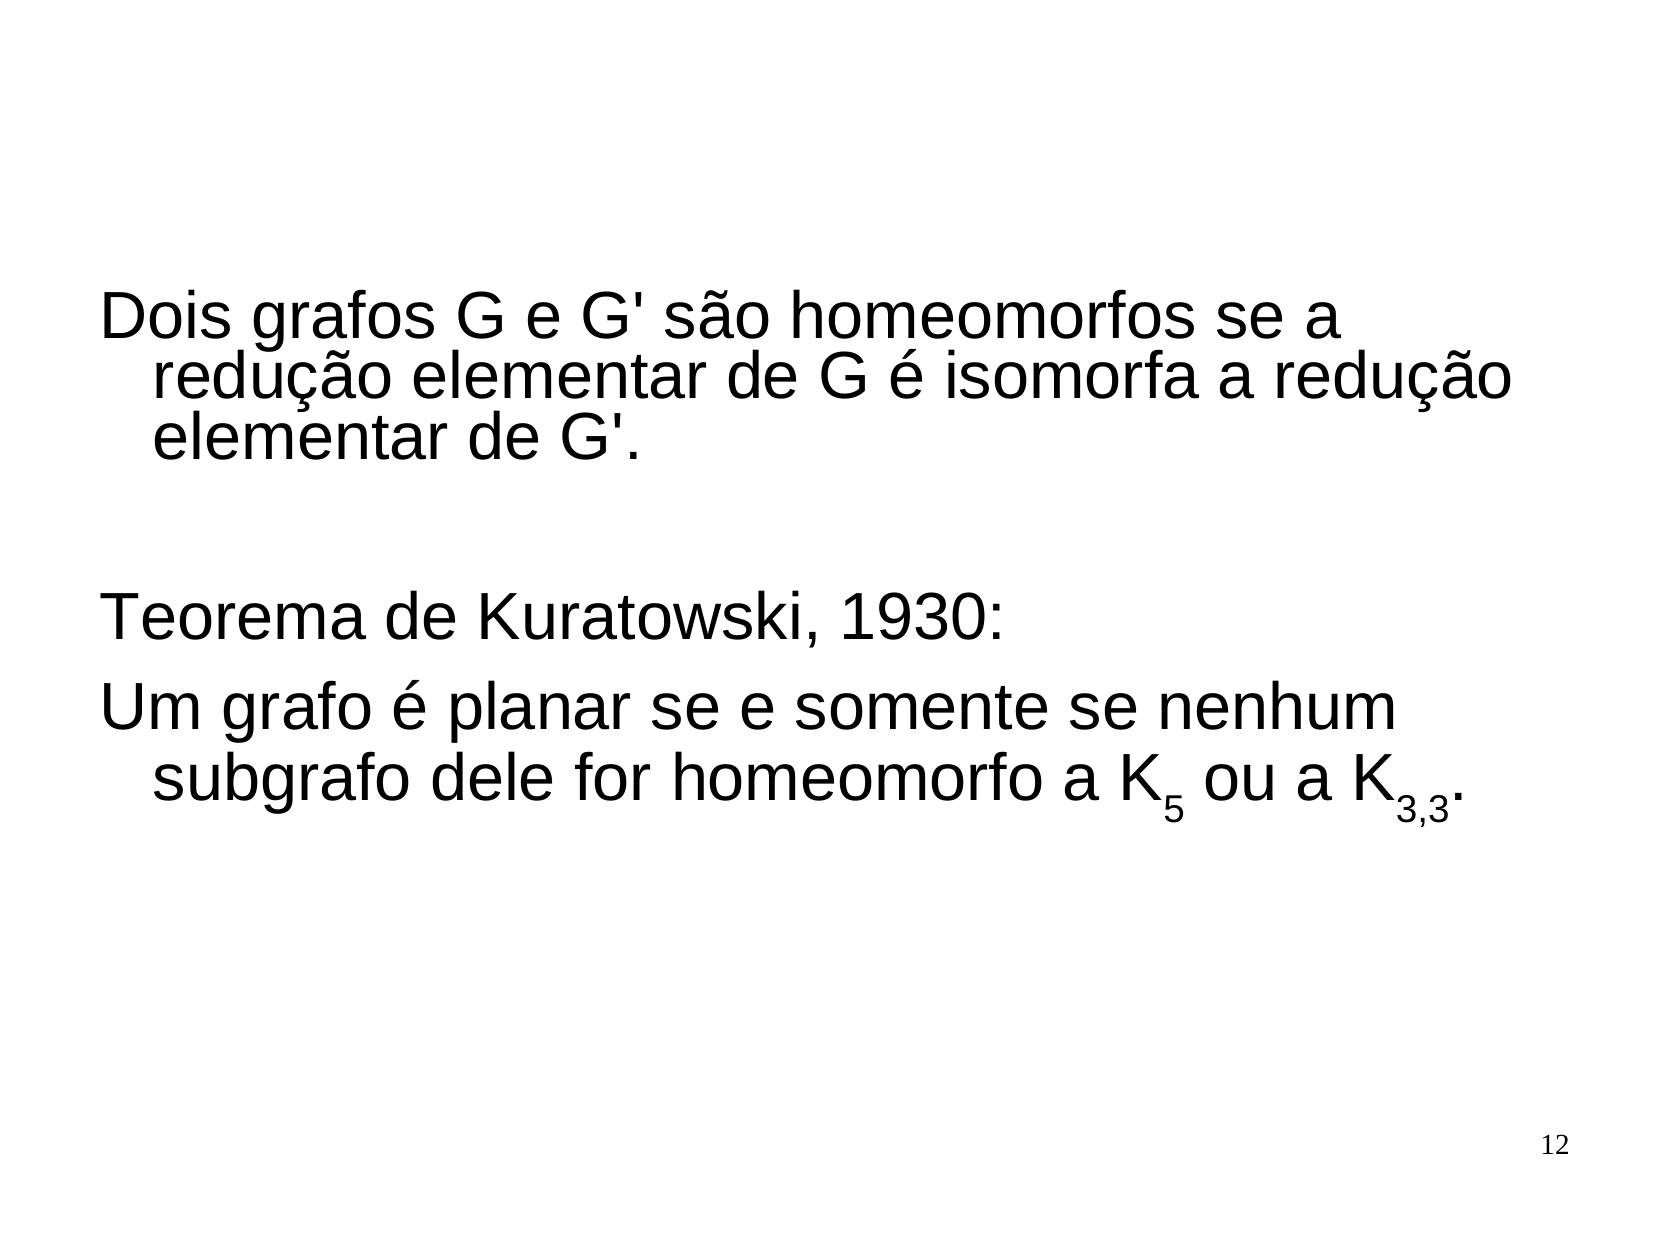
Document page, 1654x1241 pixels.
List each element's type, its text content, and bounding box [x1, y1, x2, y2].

list Dois grafos G e G' são homeomorfos se a redução elementar de G é isomorfa a redução elementar de G'. Teorema de Kuratowski, 1930: Um grafo é planar se e somente se nenhum subgrafo dele for homeomorfo a K5 ou a K3,3. [82, 290, 1571, 1094]
